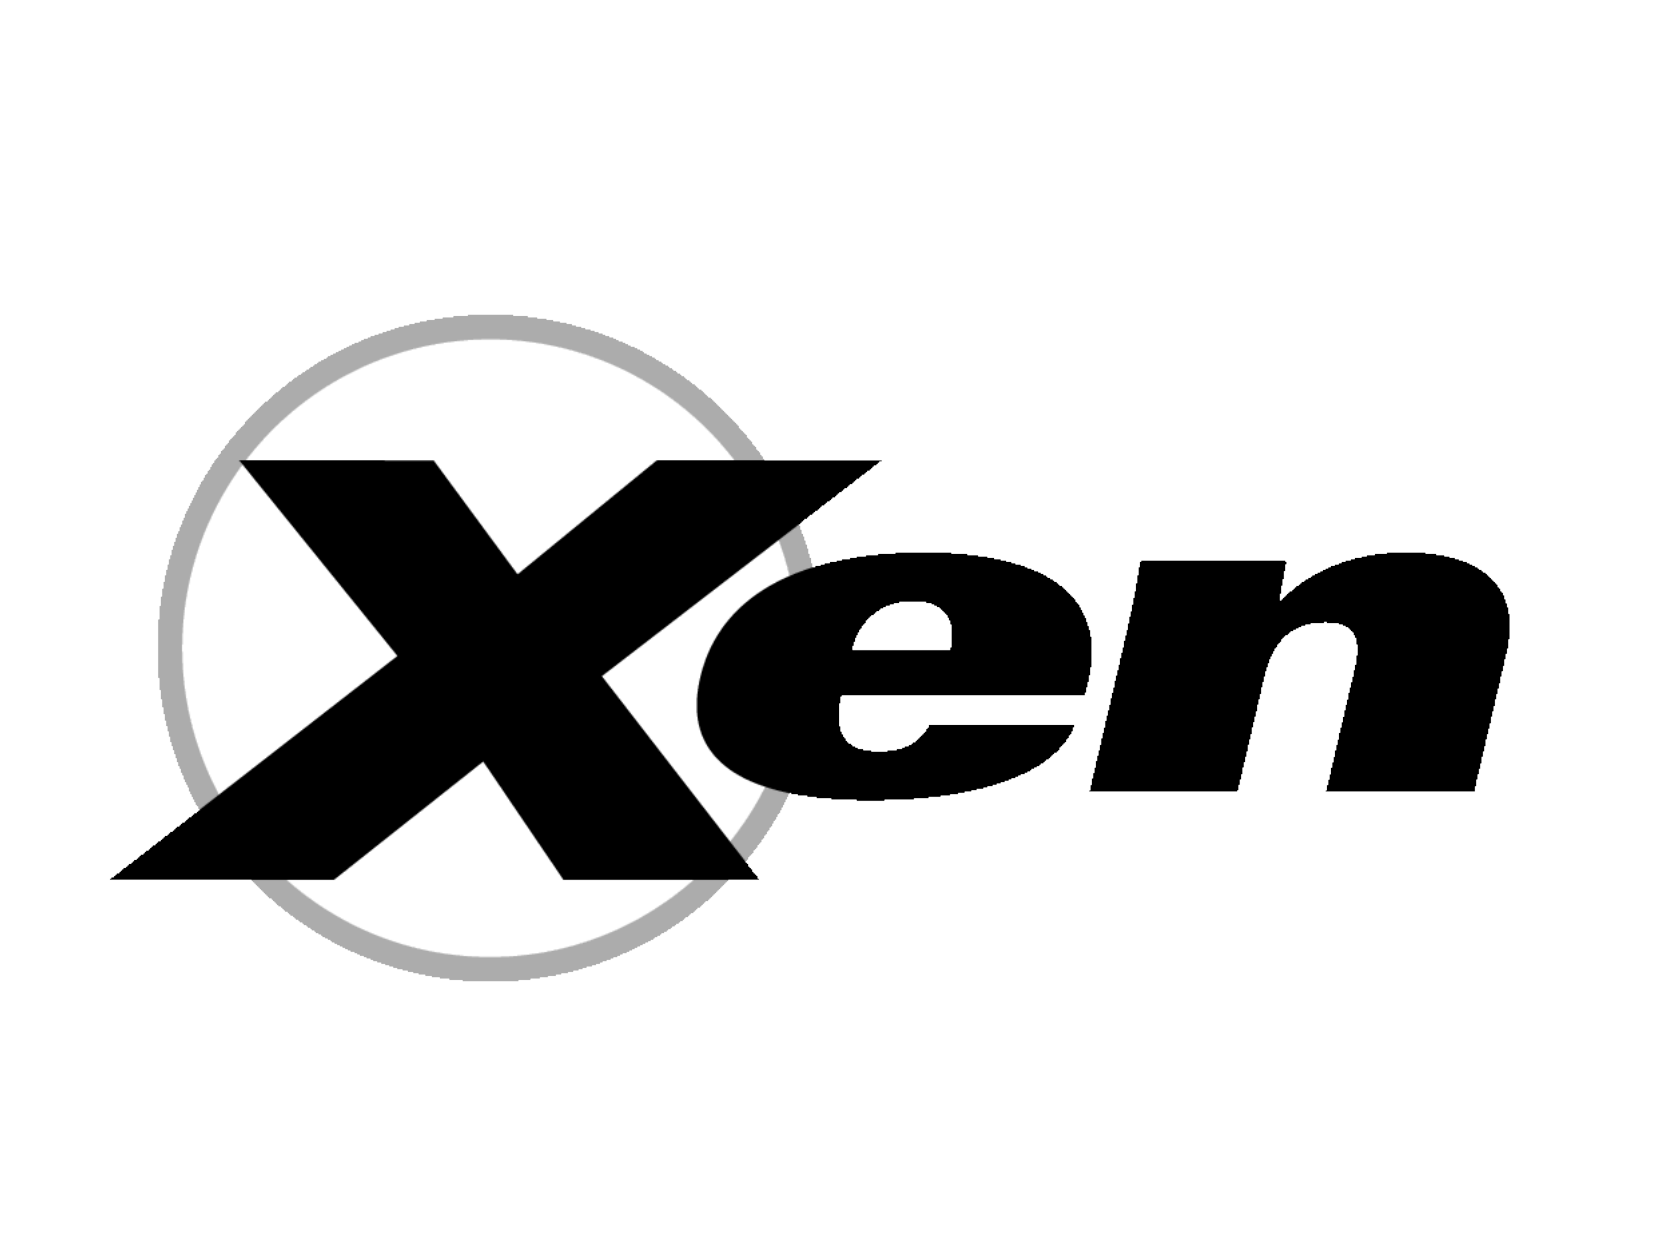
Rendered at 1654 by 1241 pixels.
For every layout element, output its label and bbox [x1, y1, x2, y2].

picture [82, 304, 1538, 995]
